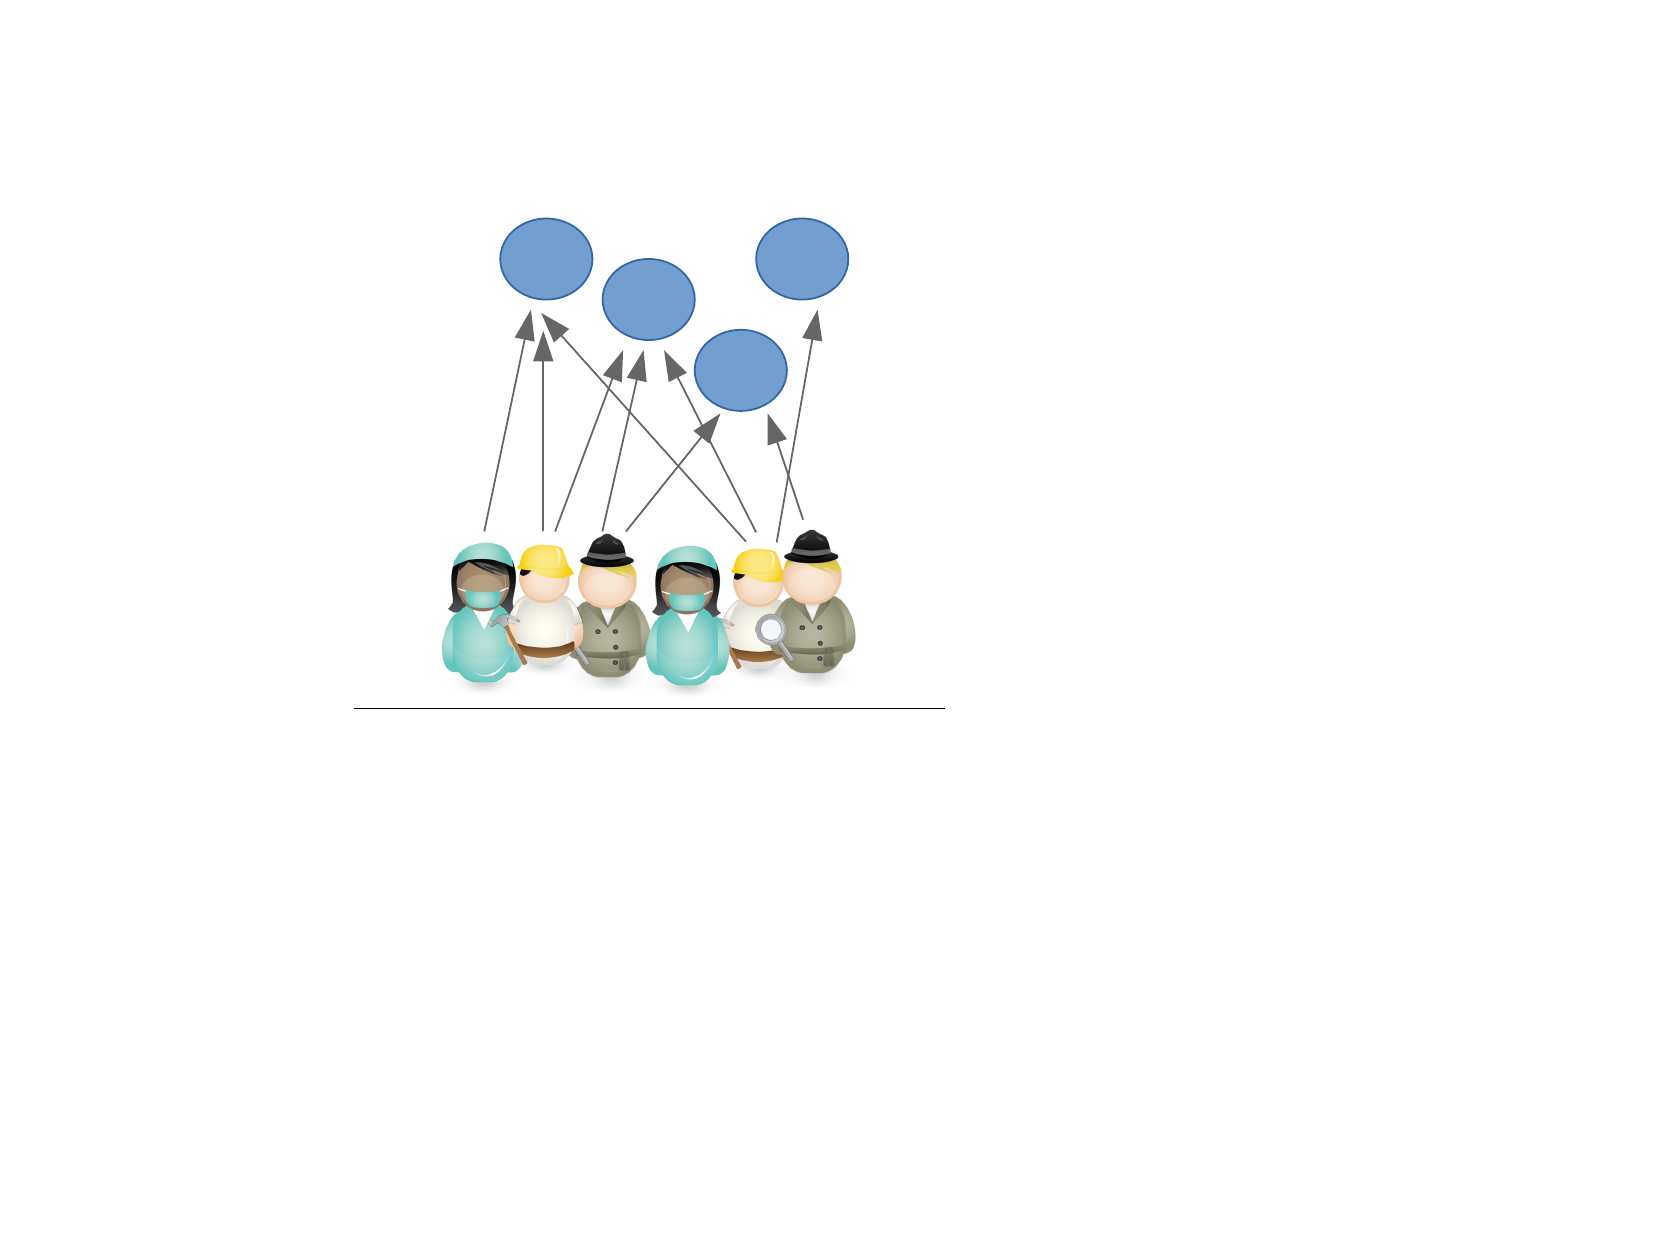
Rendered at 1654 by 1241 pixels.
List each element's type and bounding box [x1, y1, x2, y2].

text_box [694, 329, 787, 411]
text_box [602, 258, 695, 341]
text_box [756, 218, 849, 300]
picture [425, 519, 875, 697]
text_box [500, 218, 593, 300]
